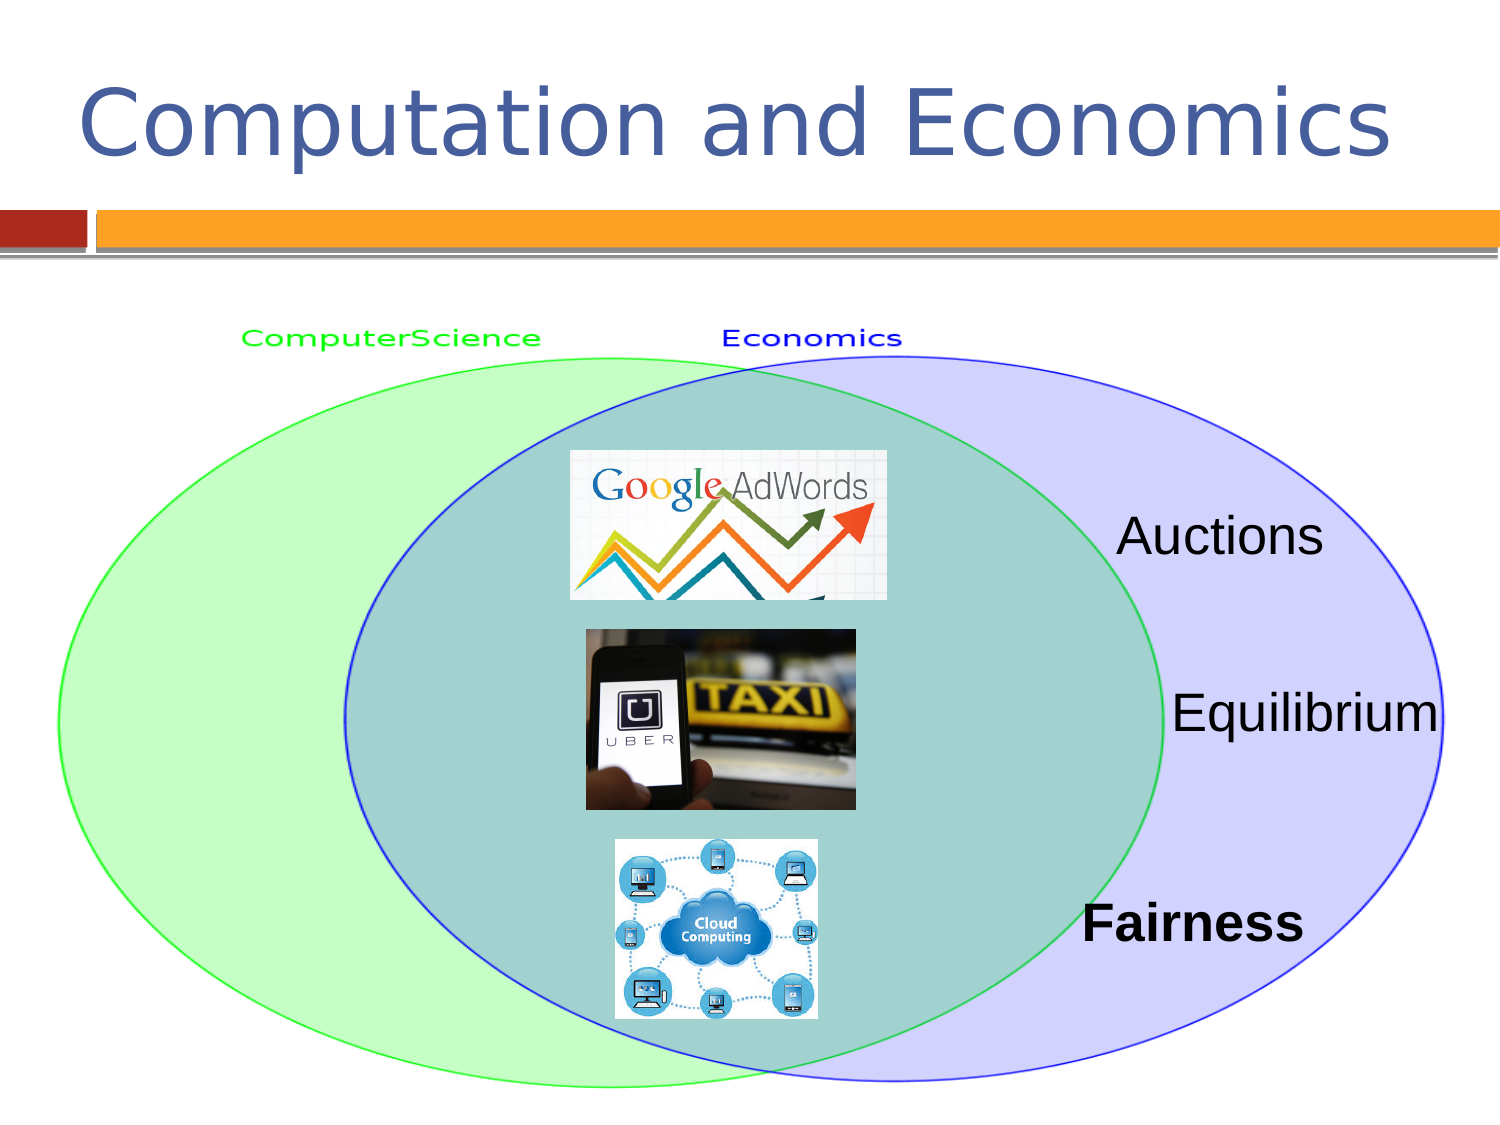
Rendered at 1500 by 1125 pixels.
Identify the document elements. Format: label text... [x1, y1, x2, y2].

text_box Fairness [1066, 885, 1321, 961]
text_box Auctions [1101, 498, 1341, 574]
title Computation and Economics [62, 37, 1462, 200]
picture [0, 299, 1500, 1096]
text_box Equilibrium [1156, 675, 1456, 751]
